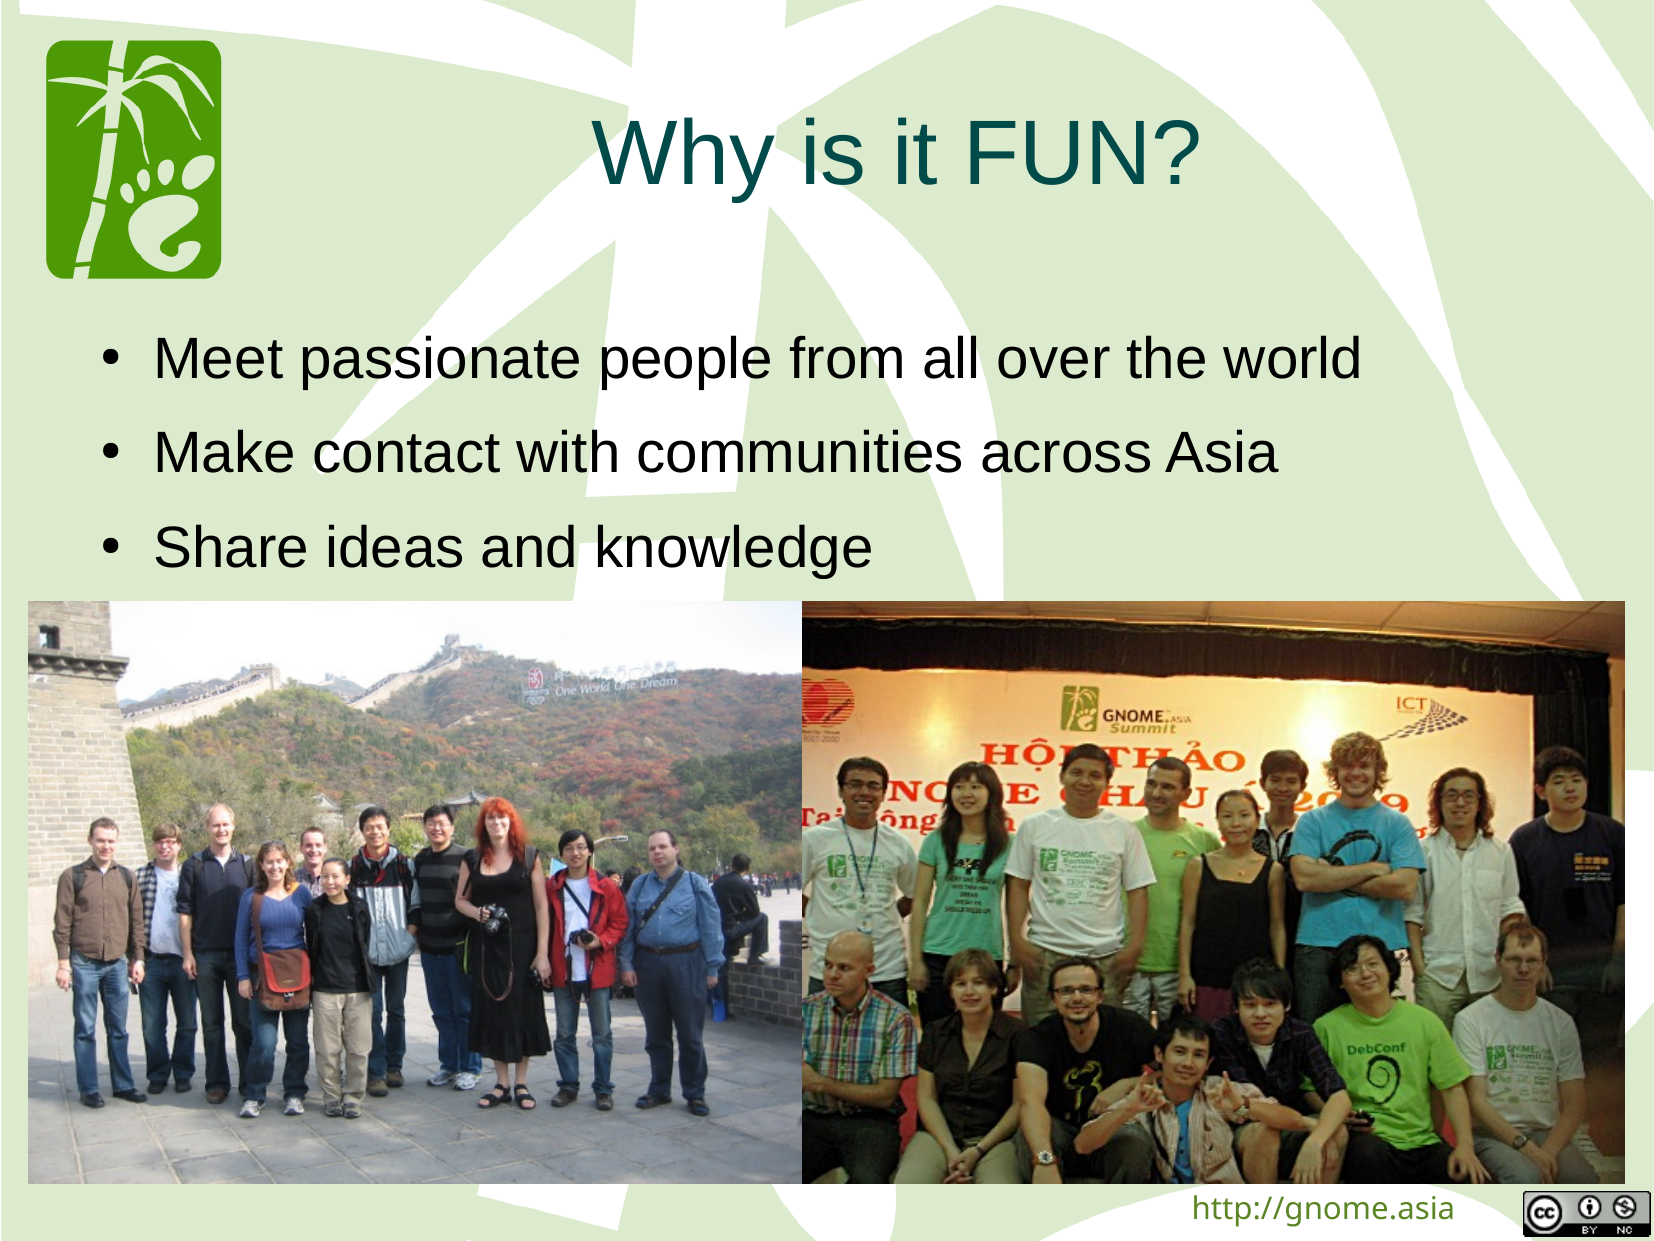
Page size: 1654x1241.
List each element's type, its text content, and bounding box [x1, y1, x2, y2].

list Meet passionate people from all over the world Make contact with communities across Asia Share ideas and knowledge [82, 325, 1571, 601]
picture [0, 0, 1654, 1241]
title Why is it FUN? [225, 49, 1571, 257]
